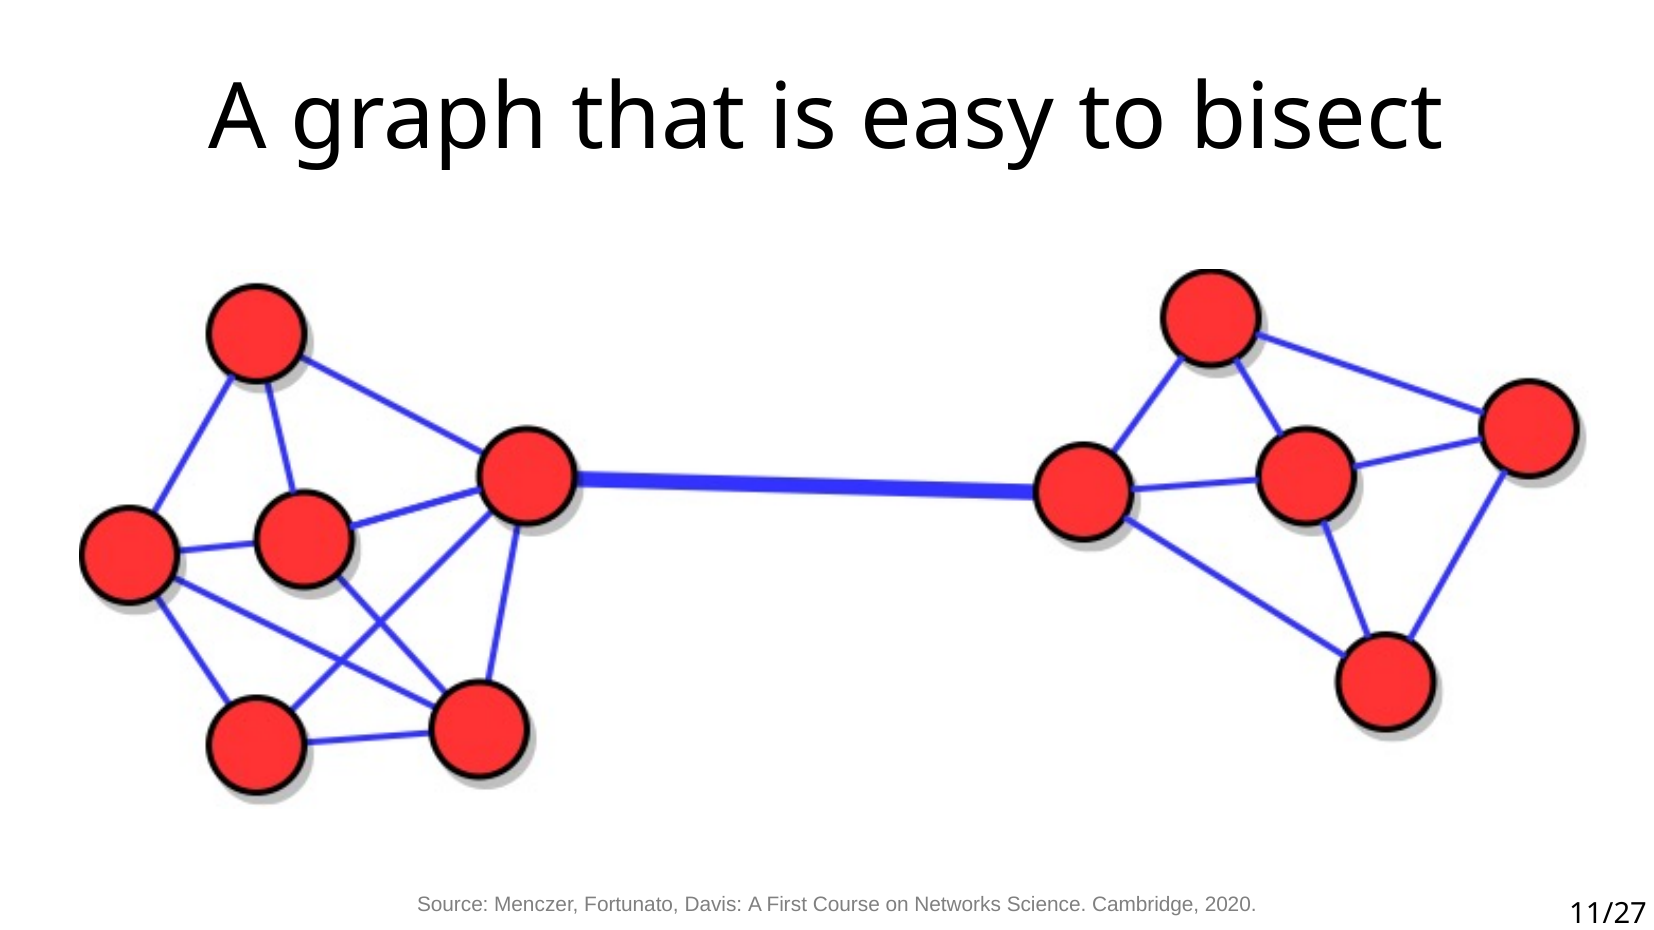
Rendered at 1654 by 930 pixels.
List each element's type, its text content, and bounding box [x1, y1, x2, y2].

title A graph that is easy to bisect [82, 1, 1571, 225]
picture [79, 269, 1591, 809]
text_box Source: Menczer, Fortunato, Davis: A First Course on Networks Science. Cambridge, 2020. [304, 885, 1370, 930]
